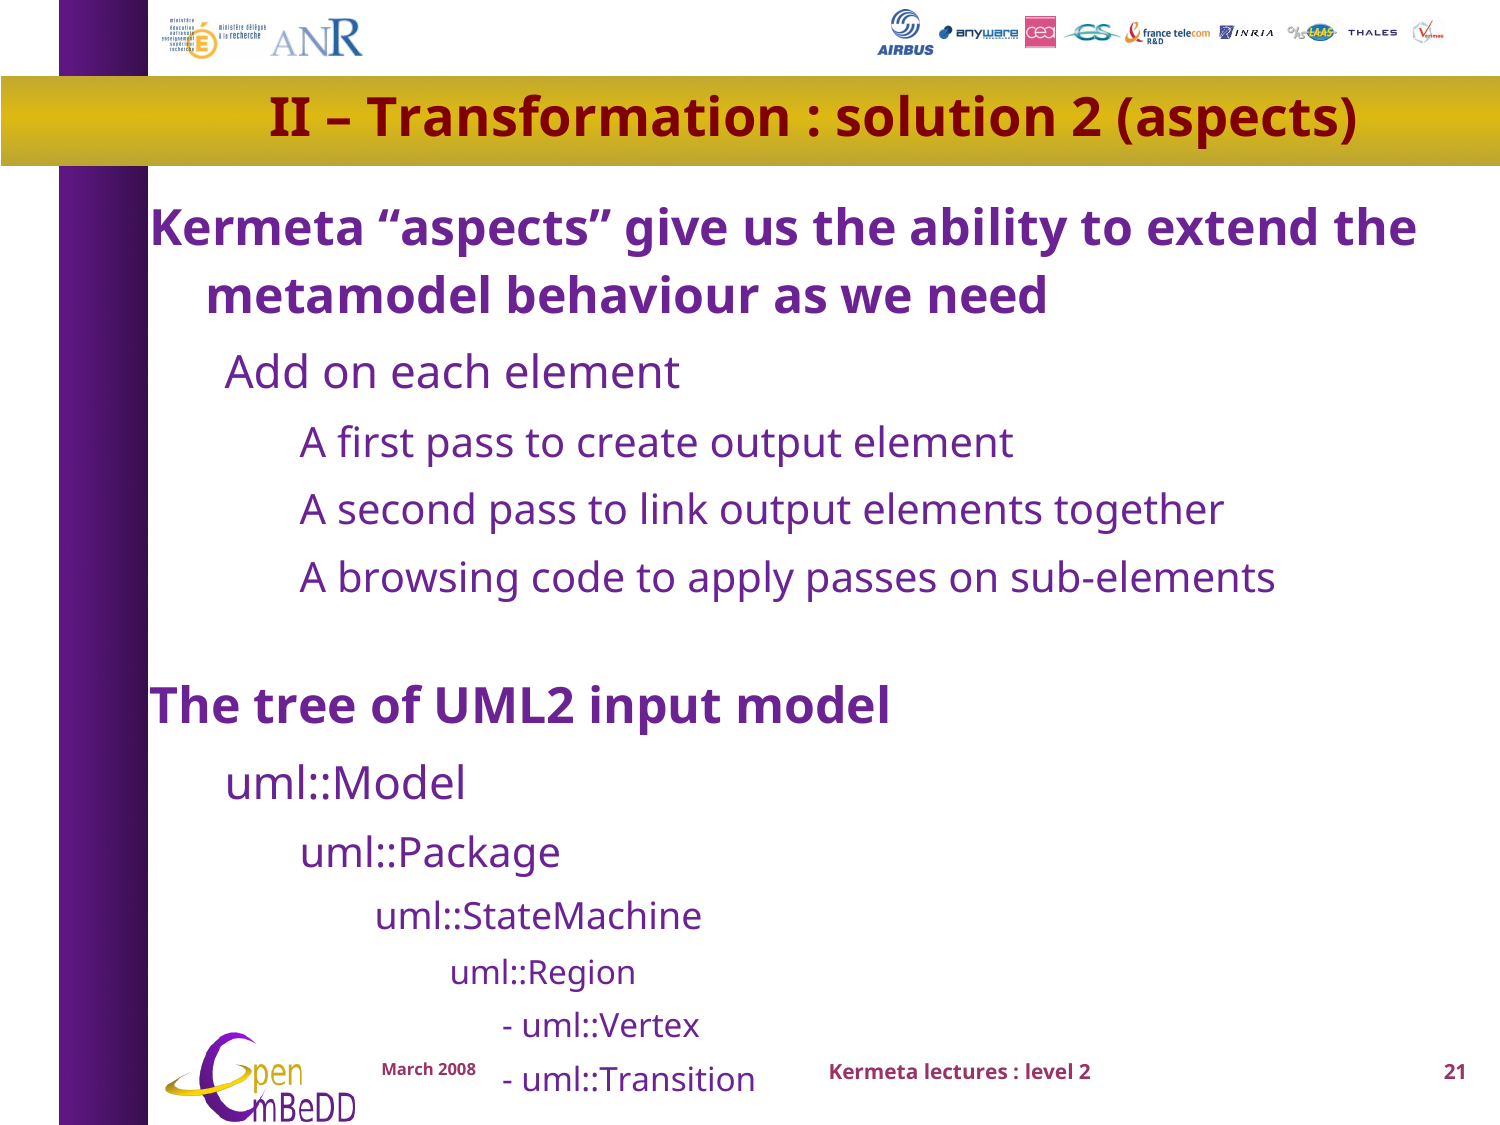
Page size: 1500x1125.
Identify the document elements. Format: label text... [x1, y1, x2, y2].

picture [165, 1032, 355, 1122]
picture [877, 9, 1445, 55]
title II – Transformation : solution 2 (aspects) [147, 66, 1481, 164]
picture [162, 18, 266, 59]
picture [270, 18, 363, 57]
list Kermeta “aspects” give us the ability to extend the metamodel behaviour as we need Add on each element A first pass to create output element A second pass to link output elements together A browsing code to apply passes on sub-elements The tree of UML2 input model uml::Model uml::Package uml::StateMachine uml::Region - uml::Vertex - uml::Transition [149, 191, 1488, 1012]
picture [1, 0, 1500, 1125]
